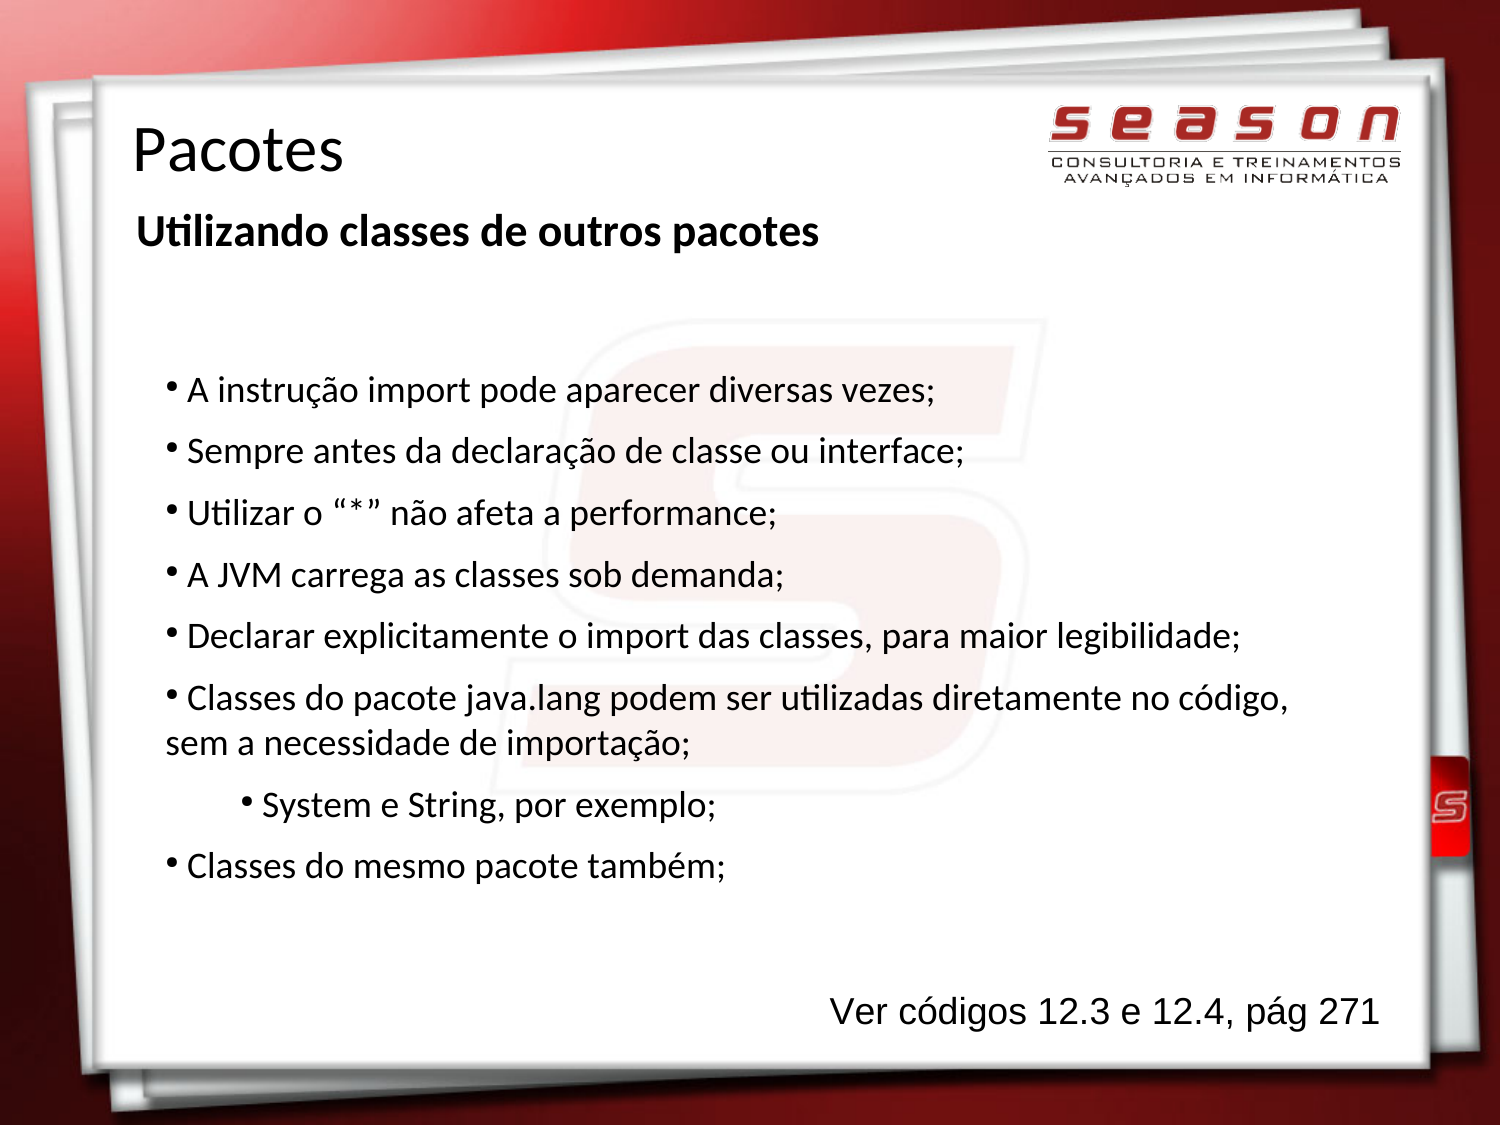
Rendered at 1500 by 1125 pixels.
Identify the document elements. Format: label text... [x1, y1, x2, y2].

text_box Utilizando classes de outros pacotes [119, 178, 1347, 279]
picture [0, 0, 1500, 1125]
text_box A instrução import pode aparecer diversas vezes; Sempre antes da declaração de classe ou interface; Utilizar o “*” não afeta a performance; A JVM carrega as classes sob demanda; Declarar explicitamente o import das classes, para maior legibilidade; Classes do pacote java.lang podem ser utilizadas diretamente no código, sem a necessidade de importação; System e String, por exemplo; Classes do mesmo pacote também; [165, 342, 1359, 909]
text_box Ver códigos 12.3 e 12.4, pág 271 [708, 979, 1396, 1040]
title Pacotes [118, 33, 1394, 257]
